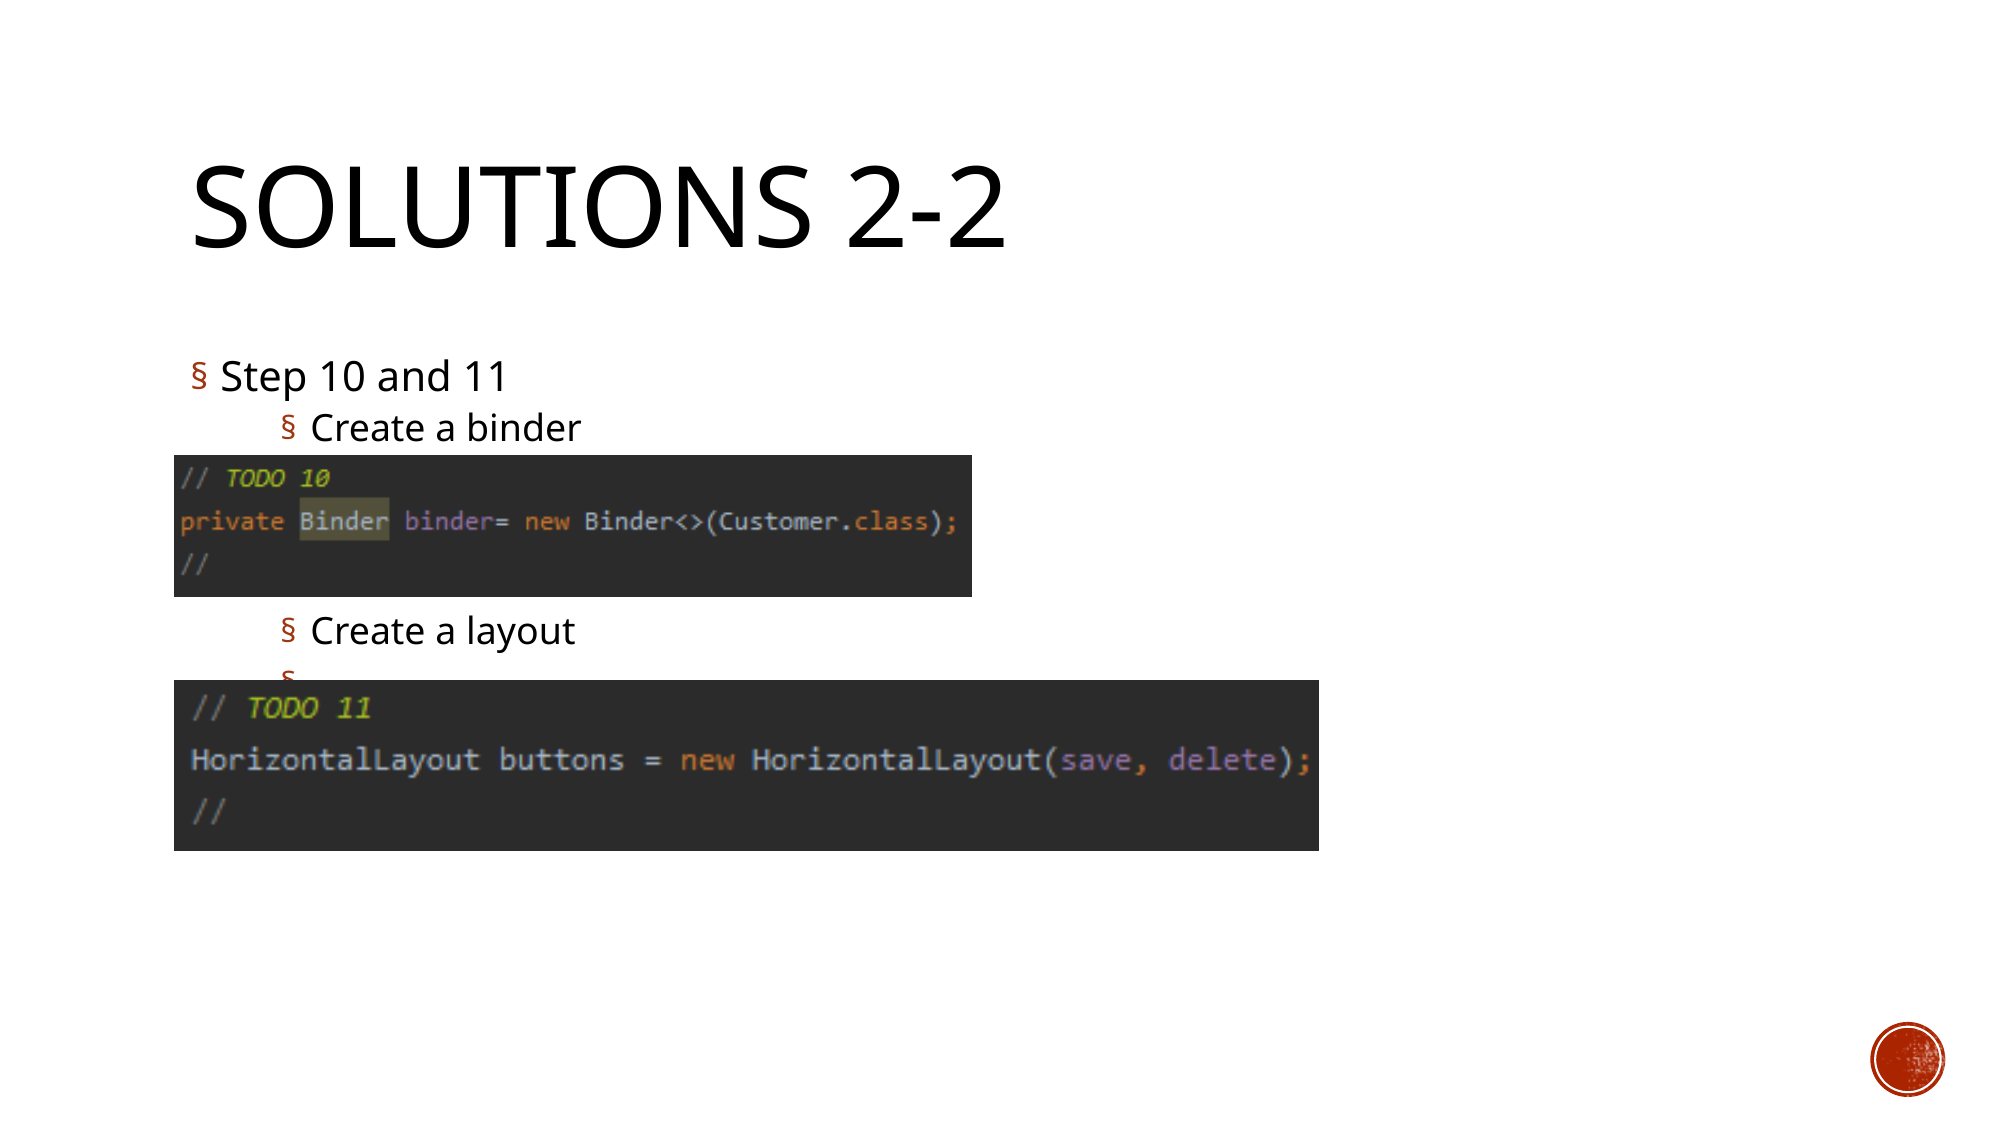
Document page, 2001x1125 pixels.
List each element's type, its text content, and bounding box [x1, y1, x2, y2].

picture [174, 680, 1319, 851]
list Step 10 and 11 Create a binder Create a layout [175, 348, 1826, 1013]
title Solutions 2-2 [175, 79, 1826, 344]
picture [174, 455, 972, 597]
